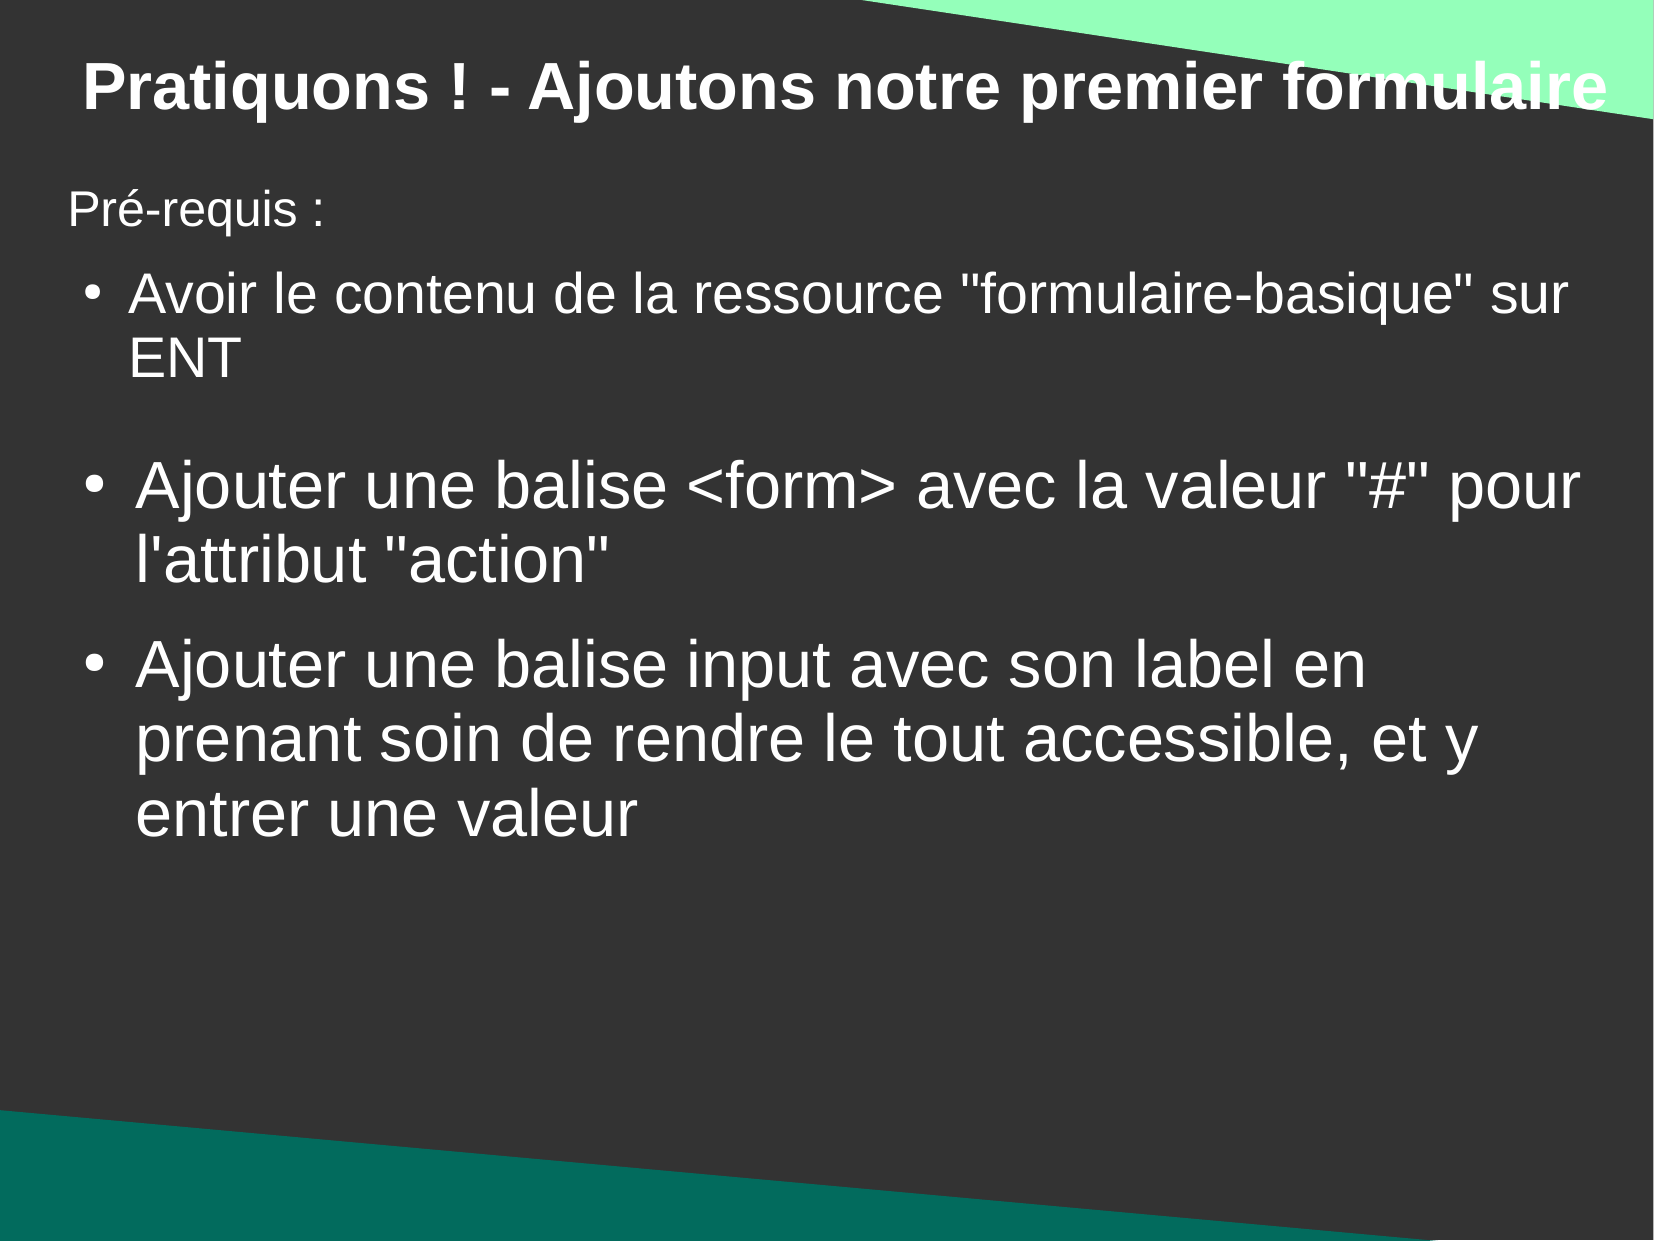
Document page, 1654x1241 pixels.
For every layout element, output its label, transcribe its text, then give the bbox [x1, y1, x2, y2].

title Pratiquons ! - Ajoutons notre premier formulaire [82, 49, 1630, 199]
text_box [861, 0, 1654, 120]
list Ajouter une balise <form> avec la valeur "#" pour l'attribut "action" Ajouter une balise input avec son label en prenant soin de rendre le tout accessible, et y entrer une valeur [64, 447, 1589, 1075]
list Pré-requis : Avoir le contenu de la ressource "formulaire-basique" sur ENT [67, 180, 1607, 390]
